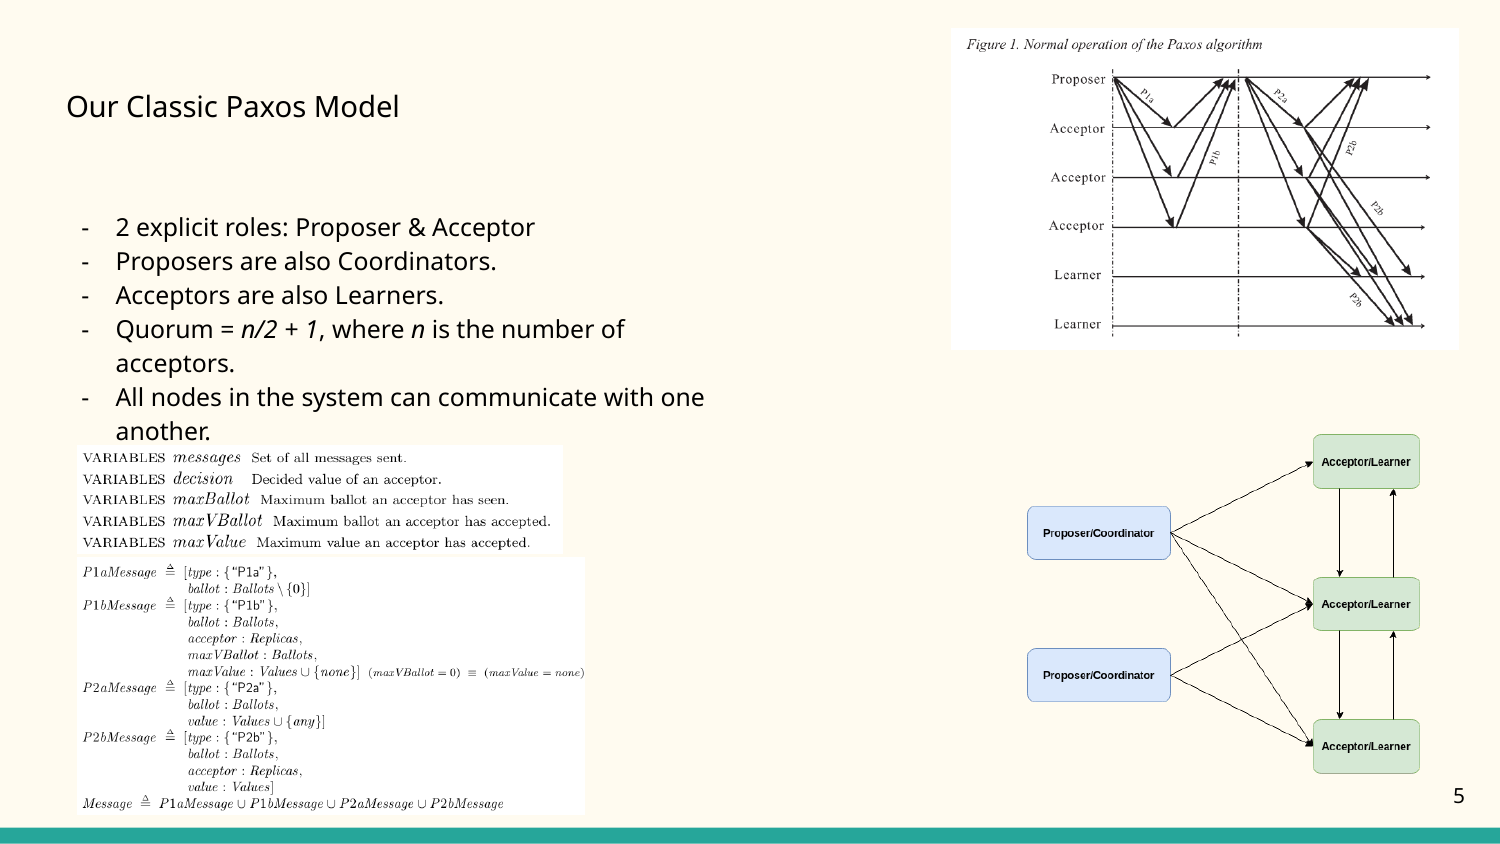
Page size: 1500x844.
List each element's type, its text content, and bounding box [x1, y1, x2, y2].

picture [1027, 434, 1420, 775]
slide_number <number> [1389, 764, 1480, 830]
list 2 explicit roles: Proposer & Acceptor Proposers are also Coordinators. Acceptors are also Learners. Quorum = n/2 + 1, where n is the number of acceptors. All nodes in the system can communicate with one another. [51, 192, 1449, 465]
picture [77, 445, 563, 554]
picture [77, 557, 585, 815]
title Our Classic Paxos Model [51, 72, 951, 174]
picture [951, 28, 1459, 350]
